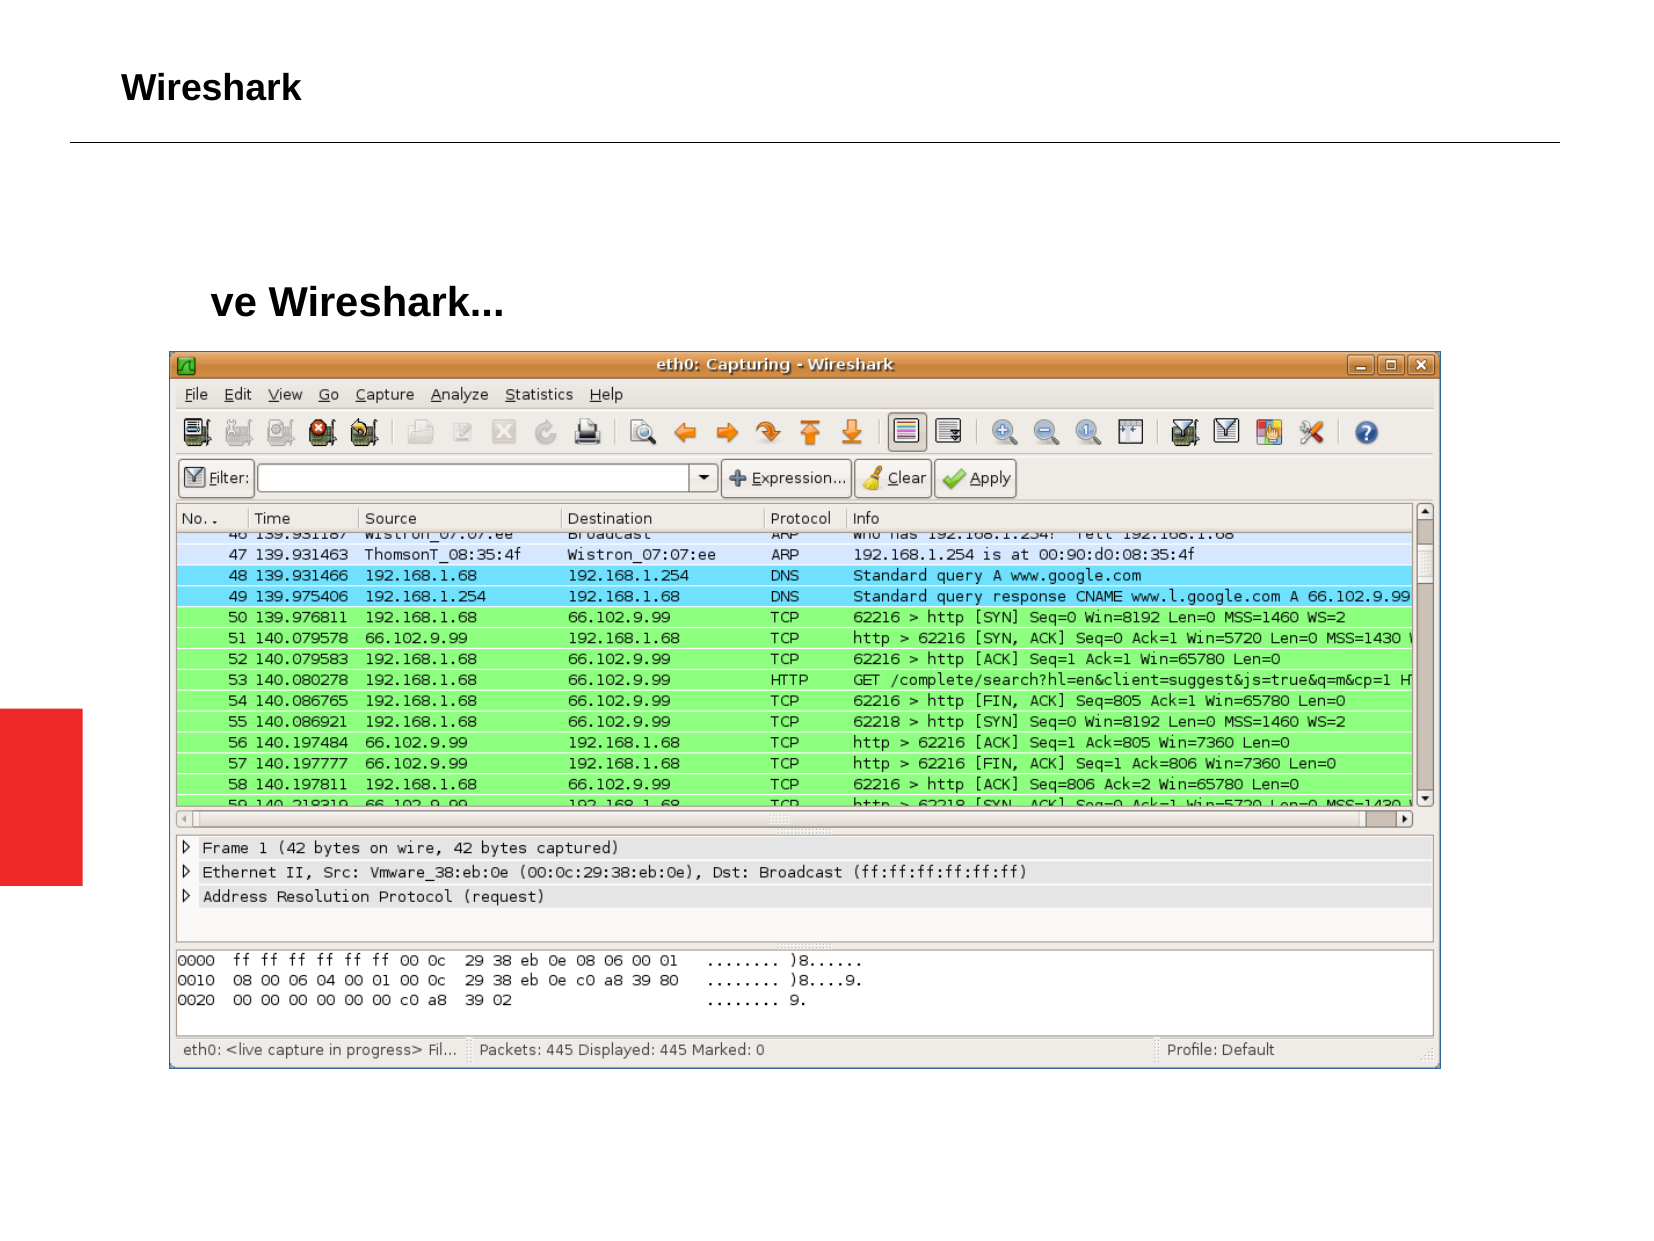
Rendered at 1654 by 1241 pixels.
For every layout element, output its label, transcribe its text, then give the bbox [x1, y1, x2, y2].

text_box Wireshark [106, 59, 1536, 117]
picture [169, 351, 1441, 1069]
text_box ve Wireshark... [195, 271, 1411, 351]
